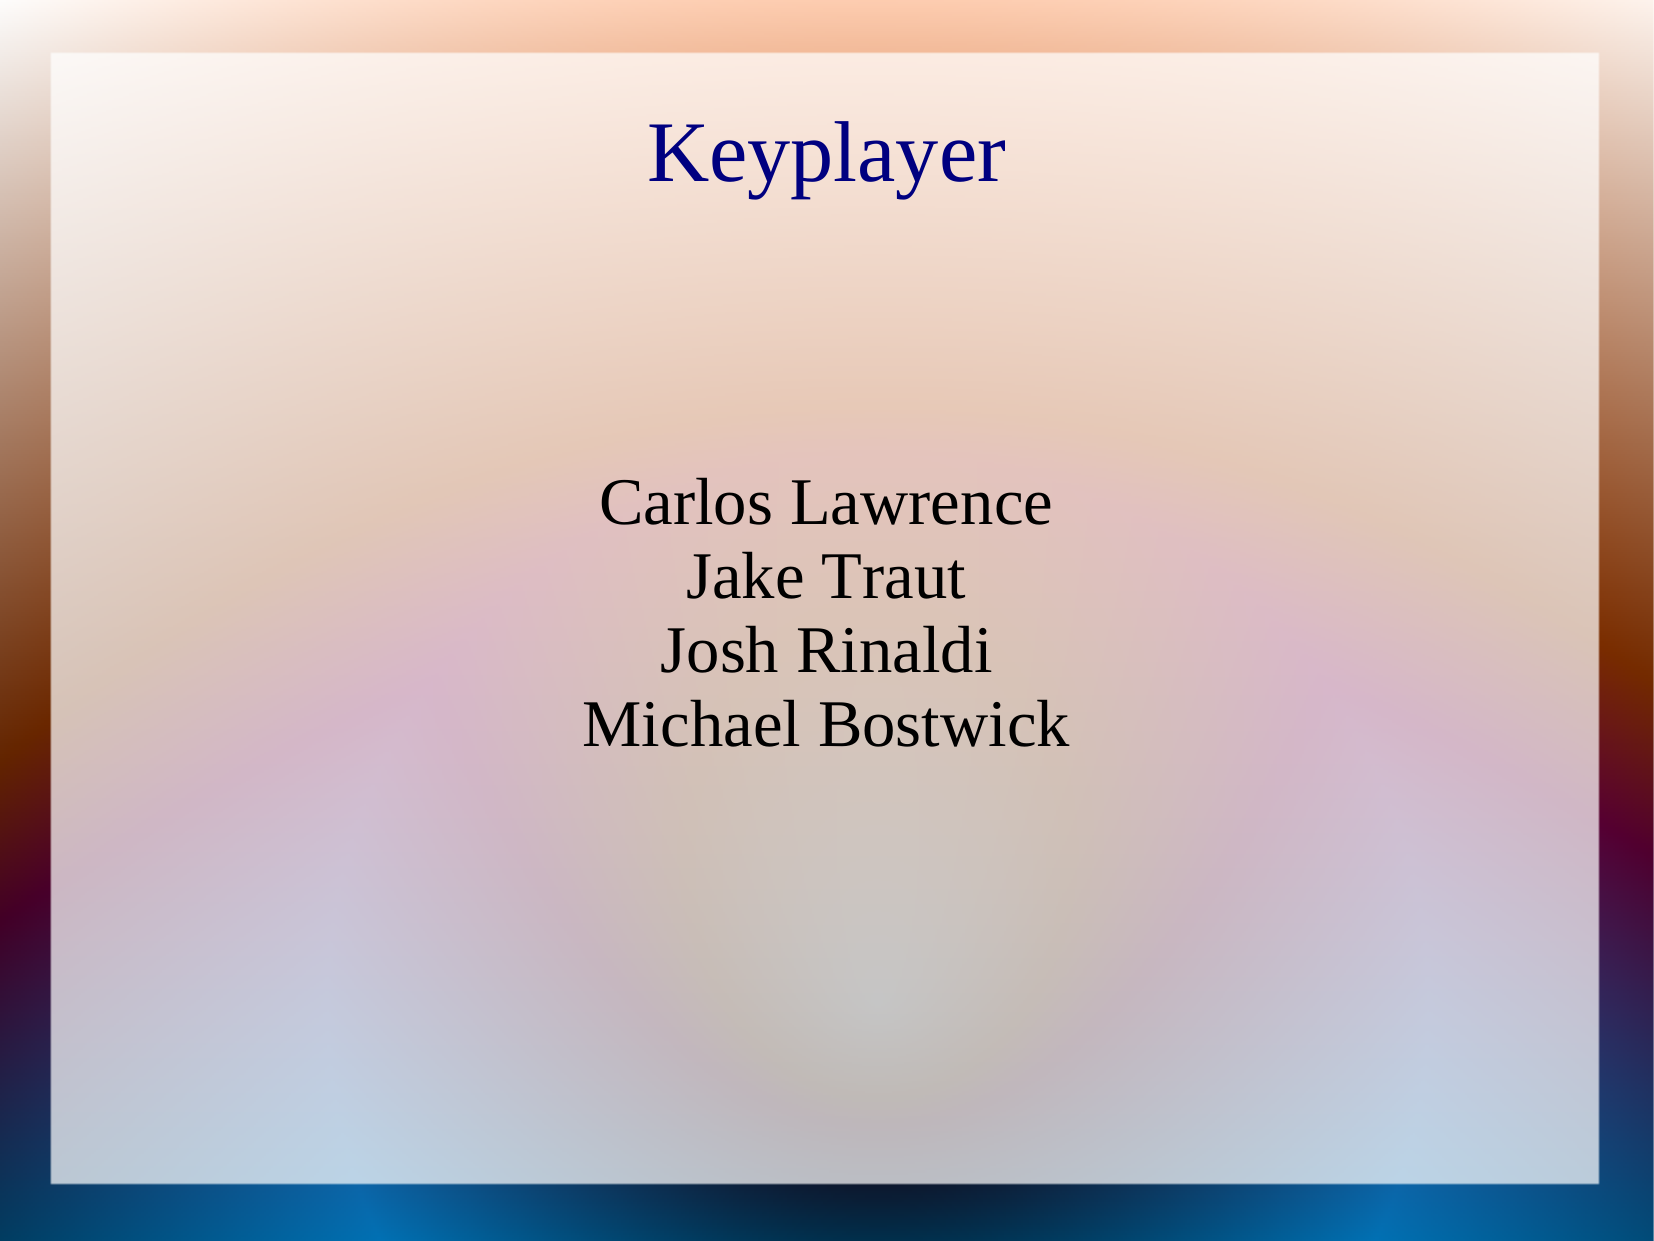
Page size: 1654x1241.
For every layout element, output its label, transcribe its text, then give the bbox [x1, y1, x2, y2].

subtitle Carlos Lawrence Jake Traut Josh Rinaldi Michael Bostwick [82, 290, 1571, 1010]
picture [0, 0, 1654, 1241]
title Keyplayer [82, 49, 1571, 257]
